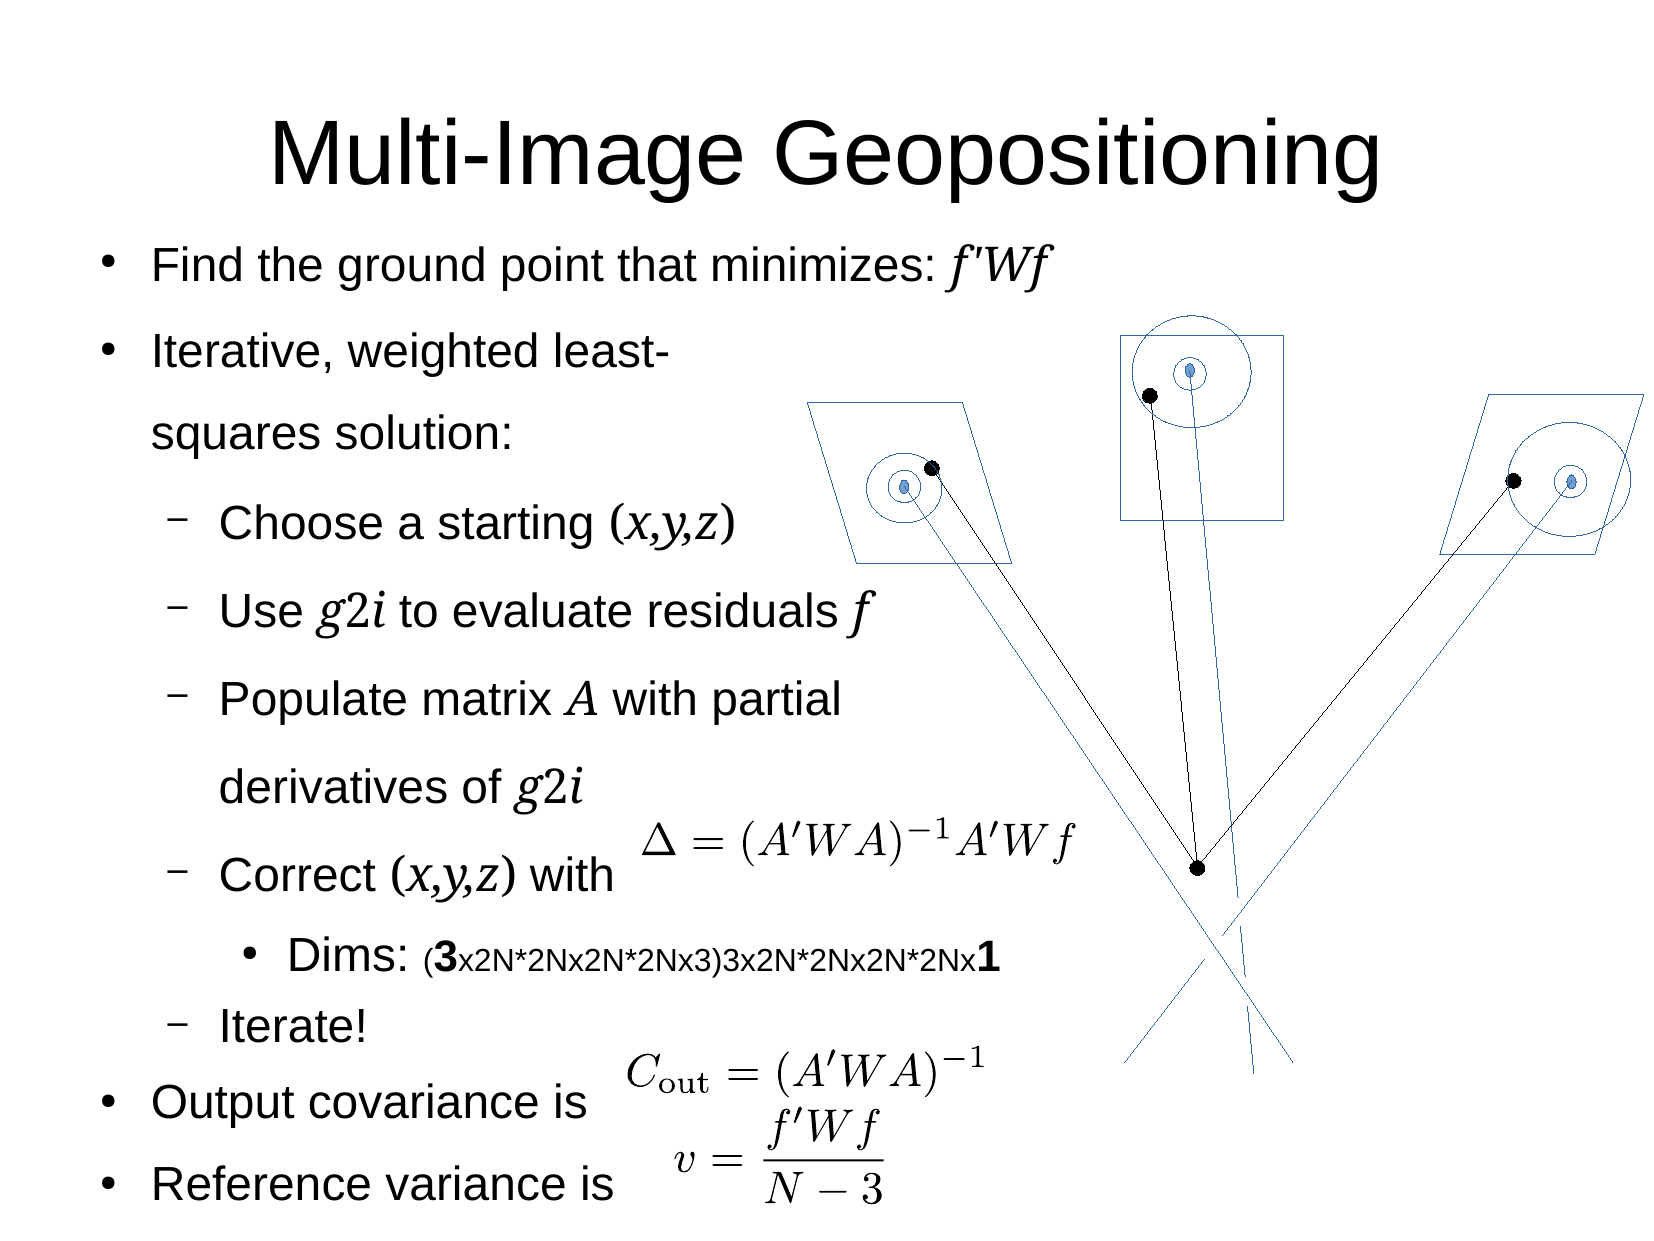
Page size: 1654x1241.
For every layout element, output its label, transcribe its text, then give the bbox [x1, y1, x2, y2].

text_box [1142, 388, 1158, 404]
text_box [1505, 473, 1522, 489]
text_box [625, 1045, 987, 1098]
list Find the ground point that minimizes: f'Wf Iterative, weighted least- squares solution: Choose a starting (x,y,z) Use g2i to evaluate residuals f Populate matrix A with partial derivatives of g2i Correct (x,y,z) with Dims: (3x2N*2Nx2N*2Nx3)3x2N*2Nx2N*2Nx1 Iterate! Output covariance is Reference variance is [82, 230, 1107, 1218]
text_box [1185, 363, 1195, 378]
text_box [639, 817, 1078, 867]
text_box [1566, 474, 1577, 489]
text_box [924, 460, 940, 476]
text_box [673, 1106, 884, 1208]
title Multi-Image Geopositioning [82, 49, 1571, 257]
text_box [1189, 860, 1205, 876]
